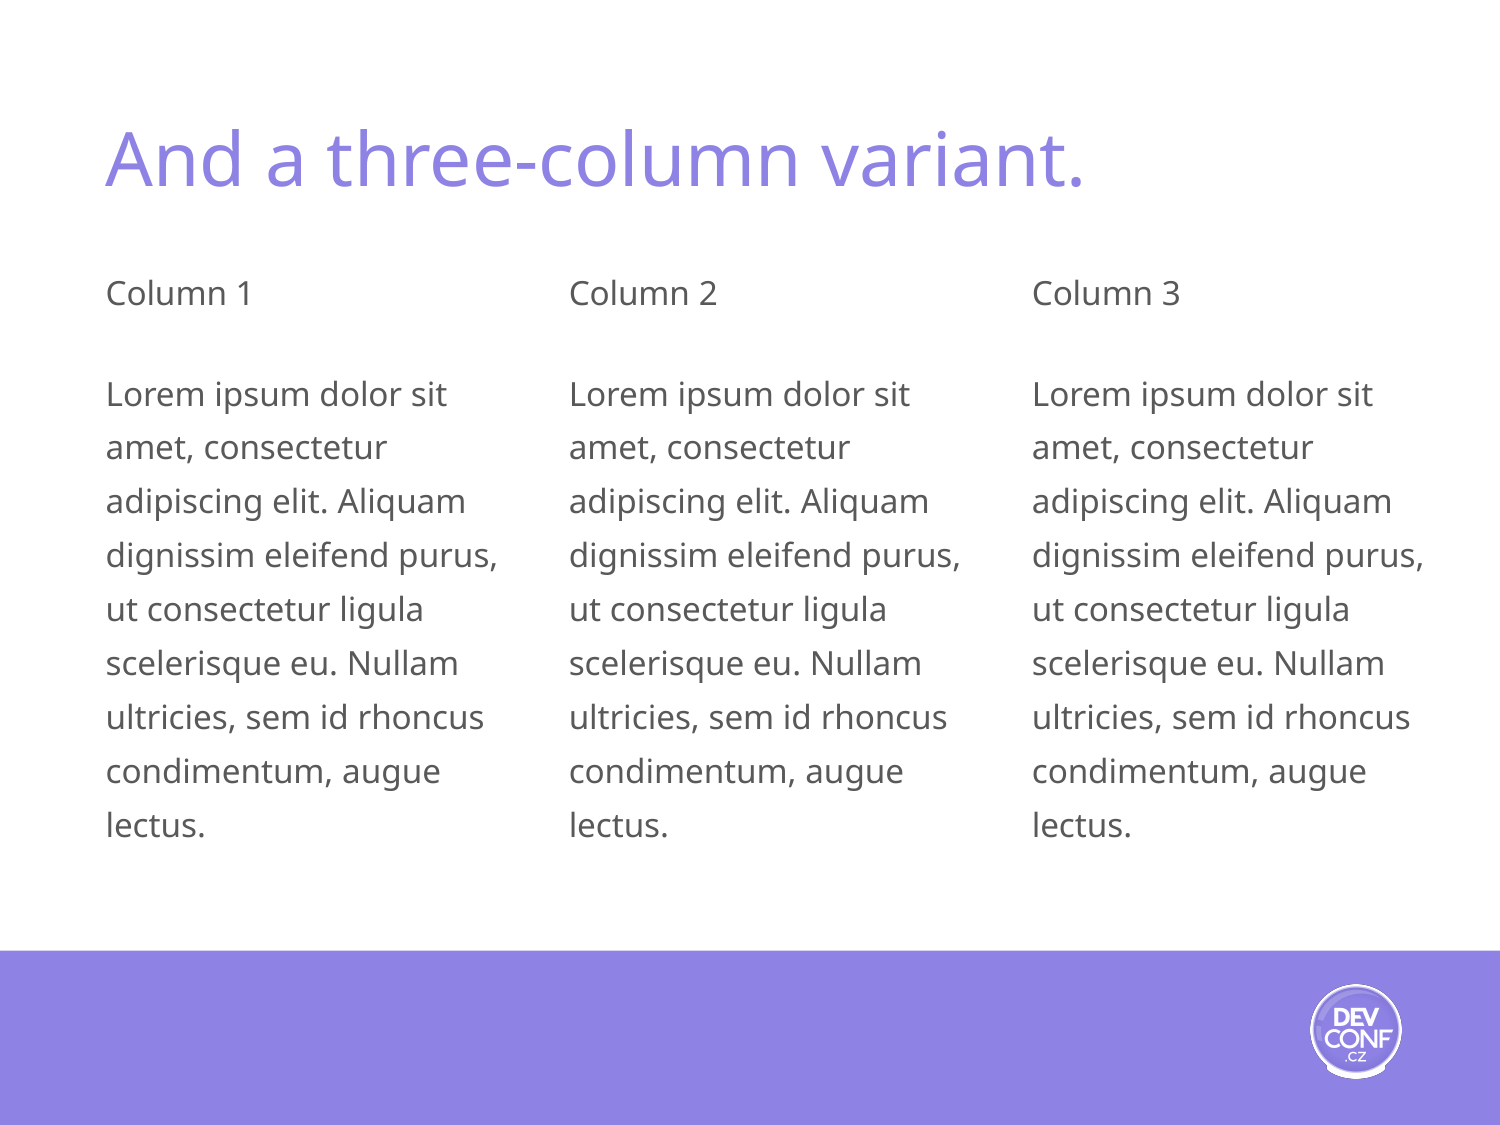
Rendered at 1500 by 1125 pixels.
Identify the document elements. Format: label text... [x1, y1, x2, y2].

list Lorem ipsum dolor sit amet, consectetur adipiscing elit. Aliquam dignissim eleifend purus, ut consectetur ligula scelerisque eu. Nullam ultricies, sem id rhoncus condimentum, augue lectus. [568, 358, 974, 937]
title And a three-column variant. [105, 93, 1437, 219]
subtitle Column 3 [1031, 261, 1437, 320]
list Lorem ipsum dolor sit amet, consectetur adipiscing elit. Aliquam dignissim eleifend purus, ut consectetur ligula scelerisque eu. Nullam ultricies, sem id rhoncus condimentum, augue lectus. [1031, 358, 1437, 937]
subtitle Column 1 [105, 261, 510, 320]
picture [1310, 984, 1402, 1079]
list Lorem ipsum dolor sit amet, consectetur adipiscing elit. Aliquam dignissim eleifend purus, ut consectetur ligula scelerisque eu. Nullam ultricies, sem id rhoncus condimentum, augue lectus. [105, 358, 510, 937]
subtitle Column 2 [568, 261, 974, 320]
